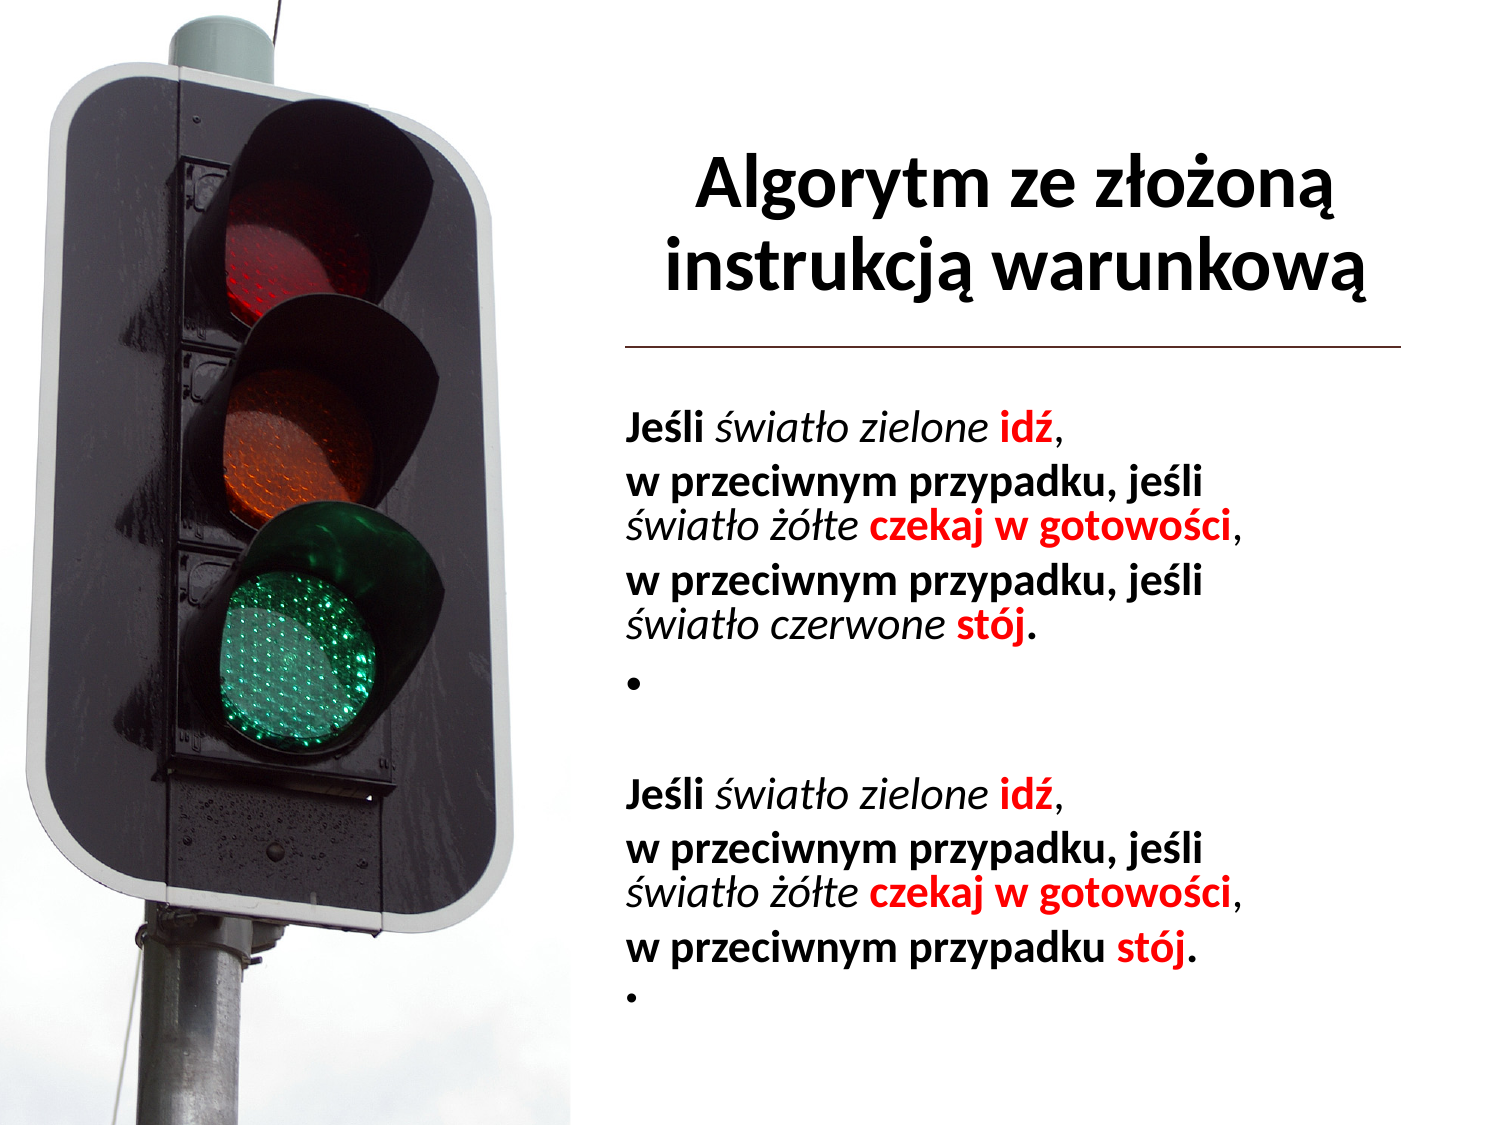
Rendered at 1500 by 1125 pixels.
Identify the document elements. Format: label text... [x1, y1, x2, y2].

list Jeśli światło zielone idź, w przeciwnym przypadku, jeśli światło żółte czekaj w gotowości, w przeciwnym przypadku, jeśli światło czerwone stój. Jeśli światło zielone idź, w przeciwnym przypadku, jeśli światło żółte czekaj w gotowości, w przeciwnym przypadku stój. [610, 399, 1422, 1021]
picture [0, 0, 571, 1125]
title Algorytm ze złożoną instrukcją warunkową [610, 103, 1422, 315]
